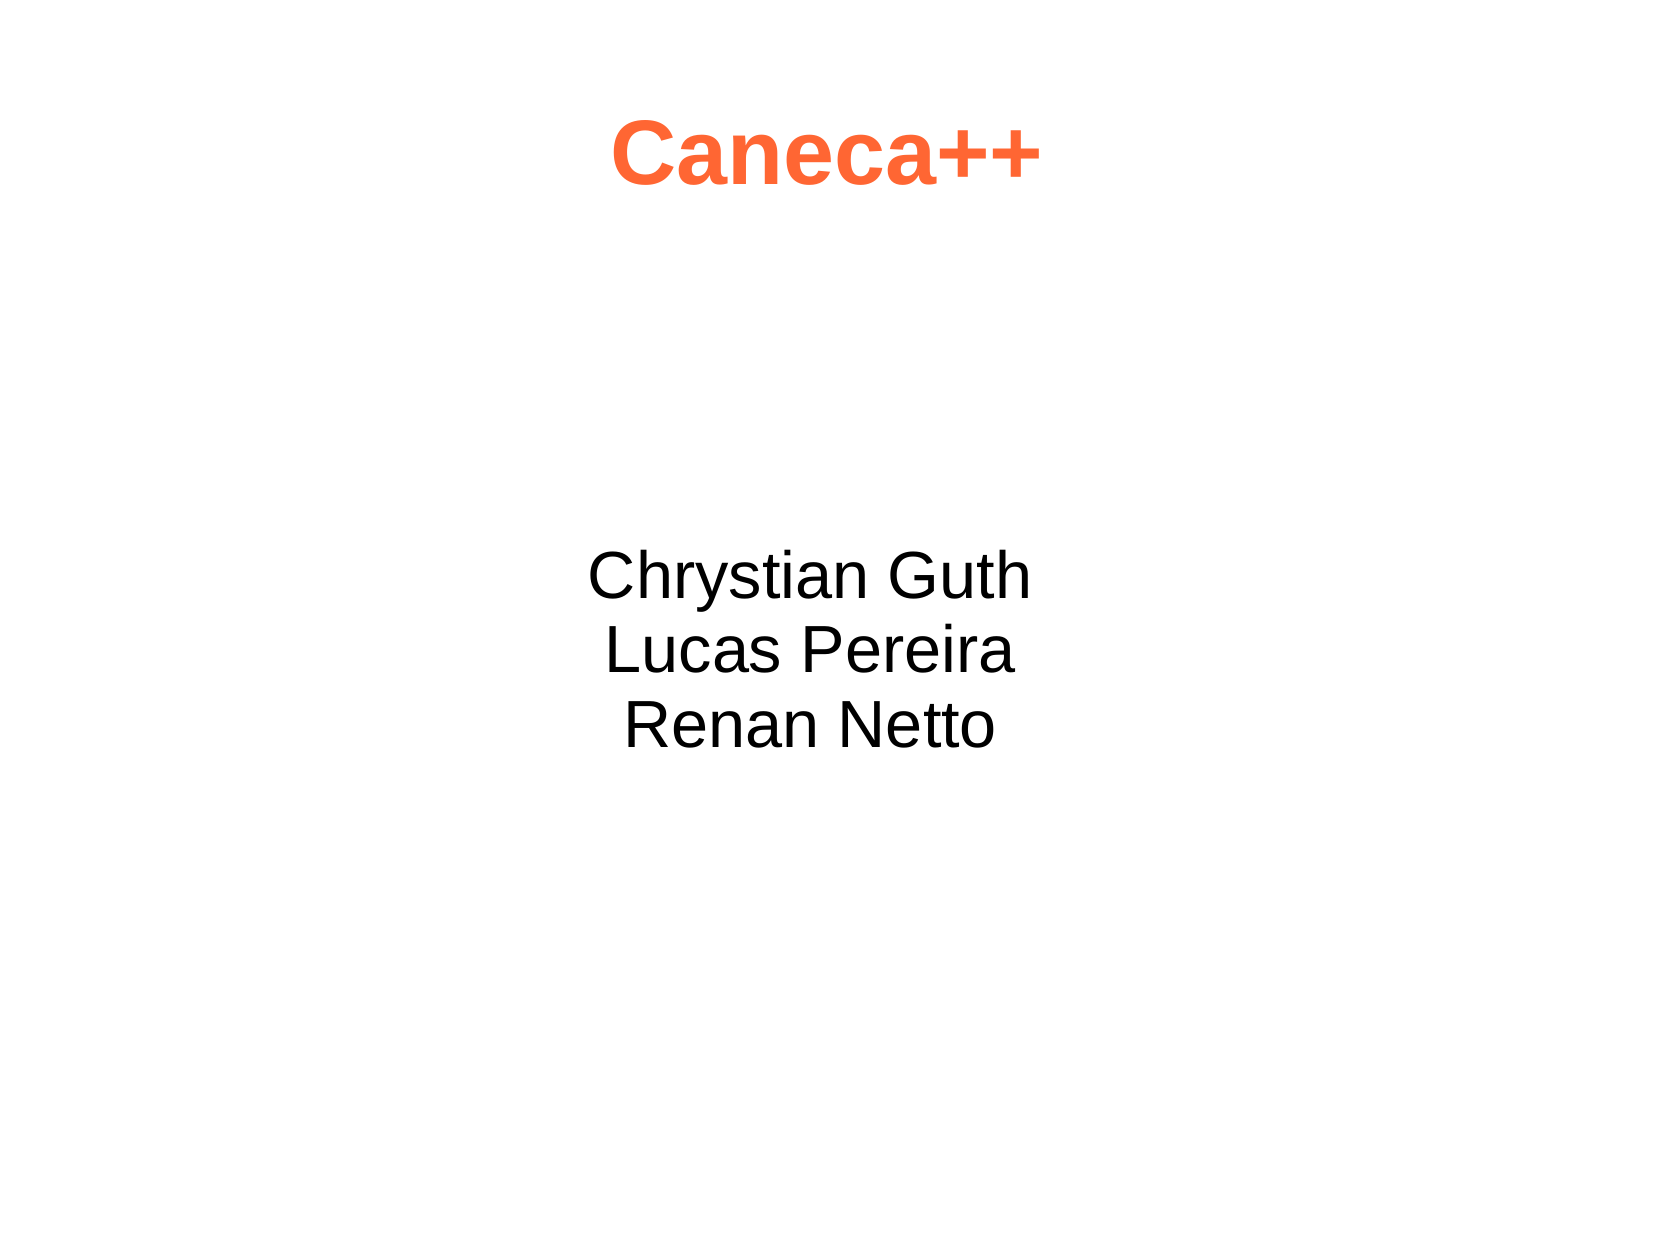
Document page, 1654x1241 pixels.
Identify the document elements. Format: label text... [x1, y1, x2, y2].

title Caneca++ [82, 49, 1571, 257]
subtitle Chrystian Guth Lucas Pereira Renan Netto [82, 290, 1538, 1010]
